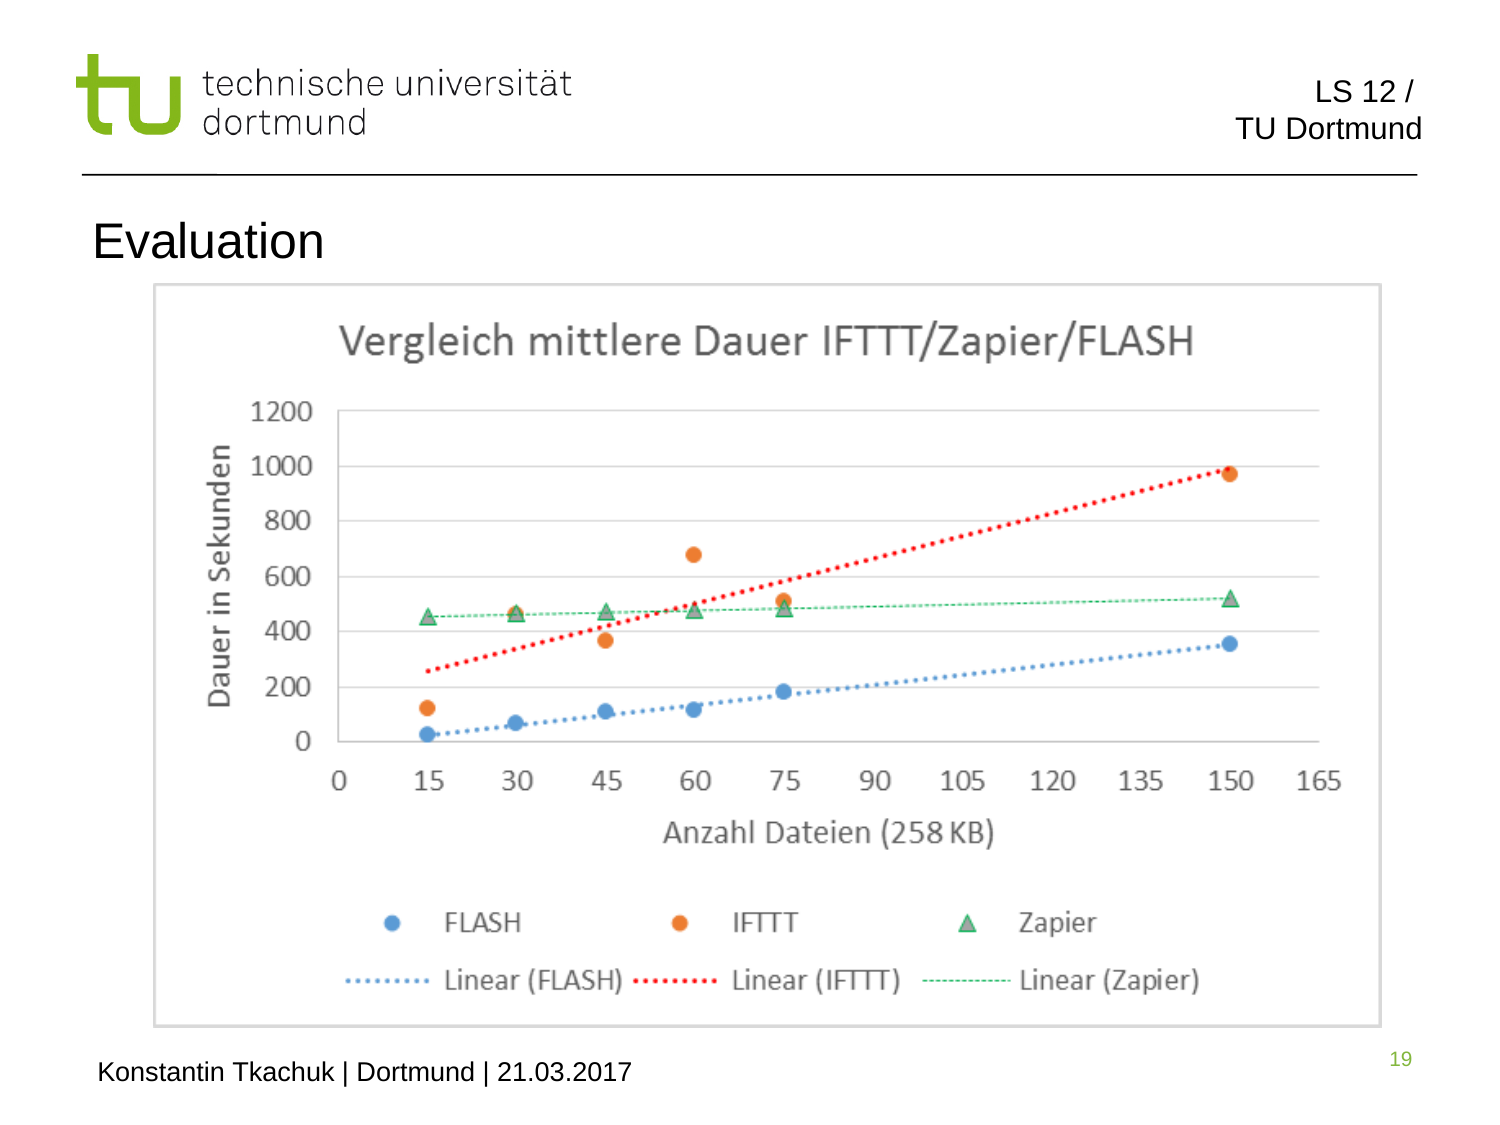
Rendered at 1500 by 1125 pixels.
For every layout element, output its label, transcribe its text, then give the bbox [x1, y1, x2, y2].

text_box Konstantin Tkachuk | Dortmund | 21.03.2017 [82, 1046, 733, 1083]
picture [76, 54, 573, 145]
picture [153, 283, 1382, 1028]
title Evaluation [77, 183, 1411, 295]
